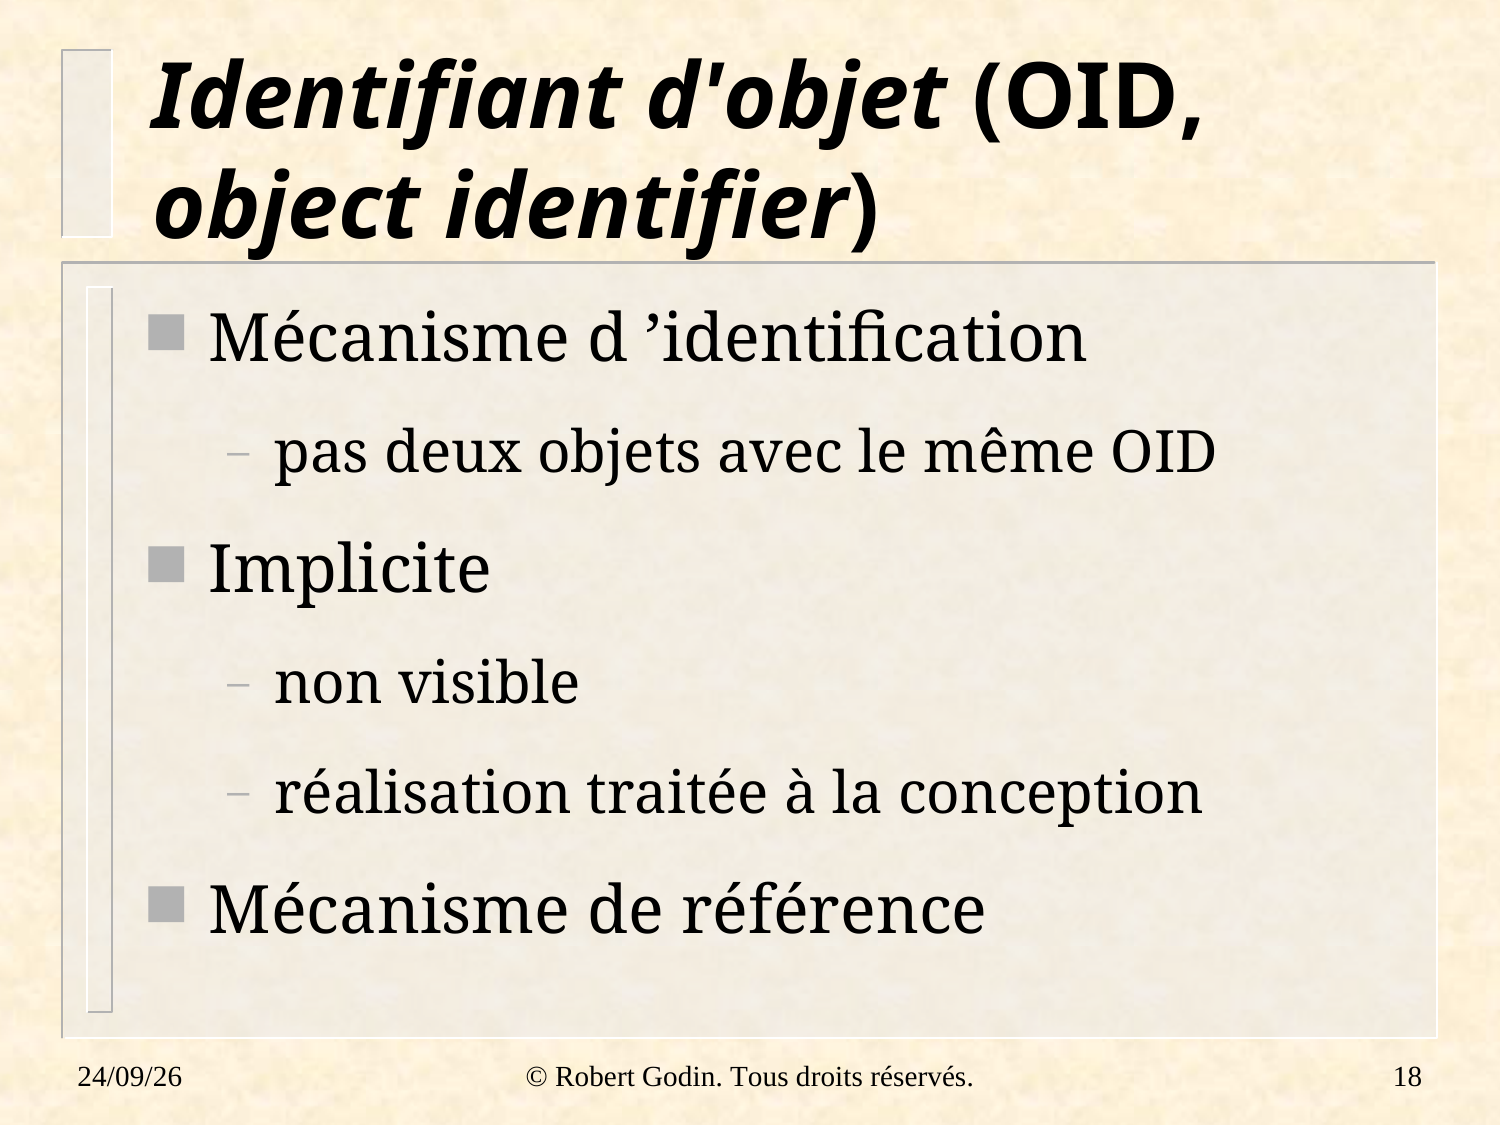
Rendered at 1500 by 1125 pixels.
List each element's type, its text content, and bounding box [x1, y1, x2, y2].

title Identifiant d'objet (OID, object identifier) [137, 56, 1413, 238]
text_box <number> [1125, 1037, 1438, 1113]
list Mécanisme d ’identification pas deux objets avec le même OID Implicite non visible réalisation traitée à la conception Mécanisme de référence [137, 287, 1413, 963]
text_box 31/05/21 [62, 1037, 376, 1113]
text_box © Robert Godin. Tous droits réservés. [512, 1037, 988, 1113]
picture [0, 0, 1500, 1125]
